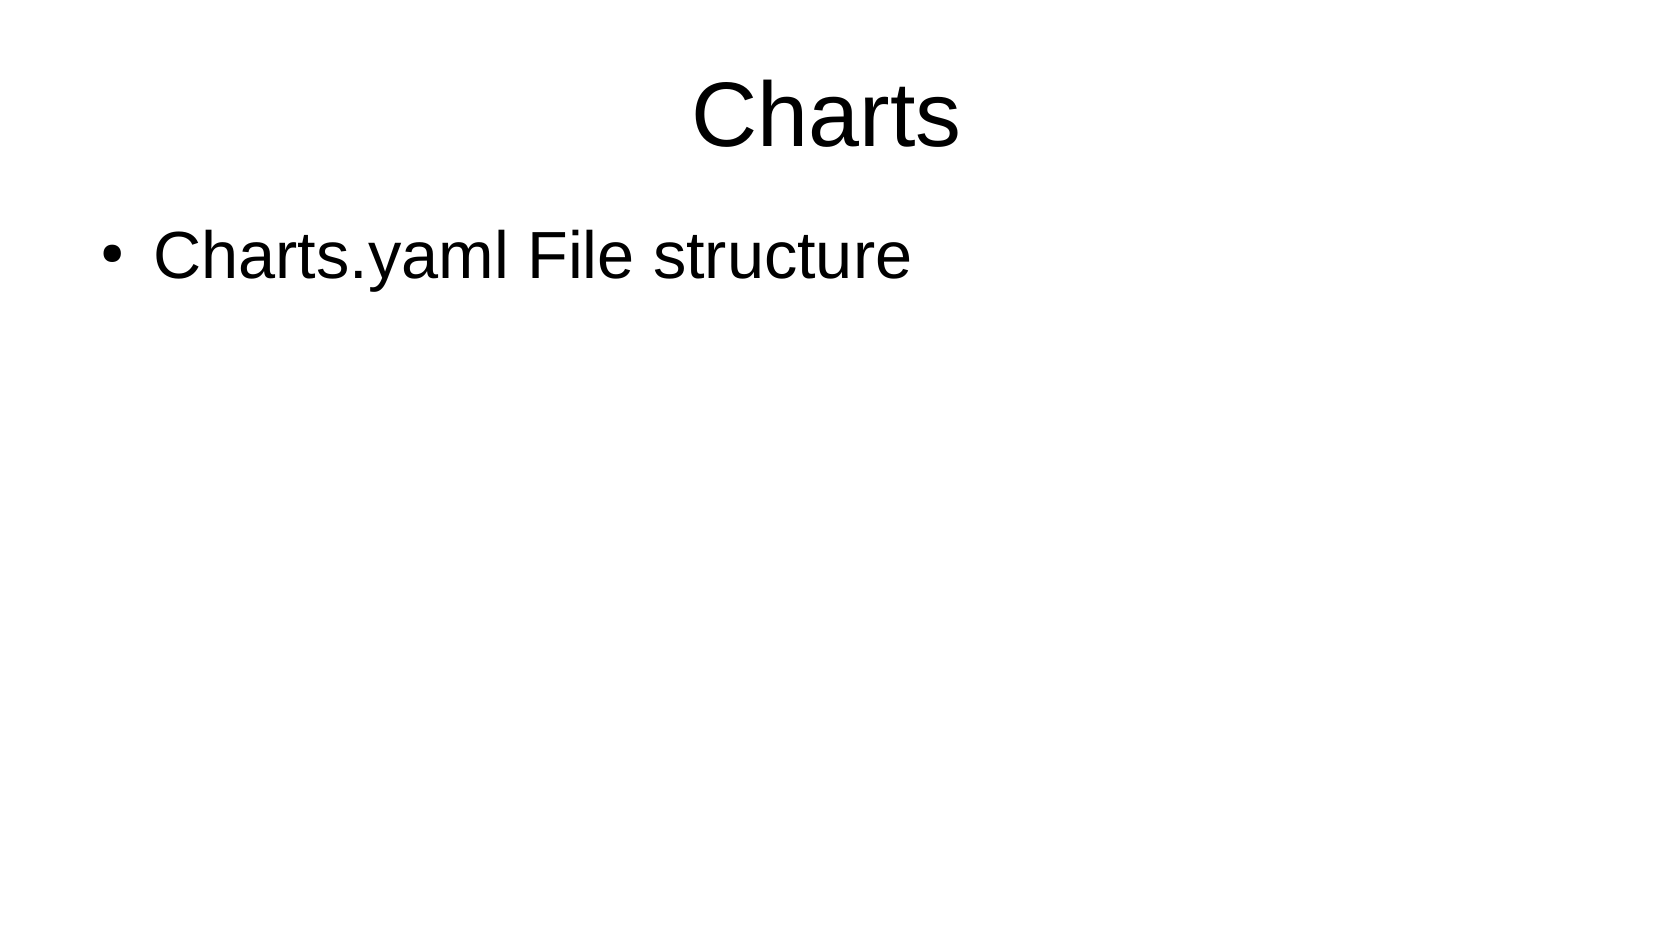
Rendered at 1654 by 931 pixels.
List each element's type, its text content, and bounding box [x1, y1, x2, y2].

title Charts [82, 37, 1571, 193]
list Charts.yaml File structure [82, 217, 1571, 758]
